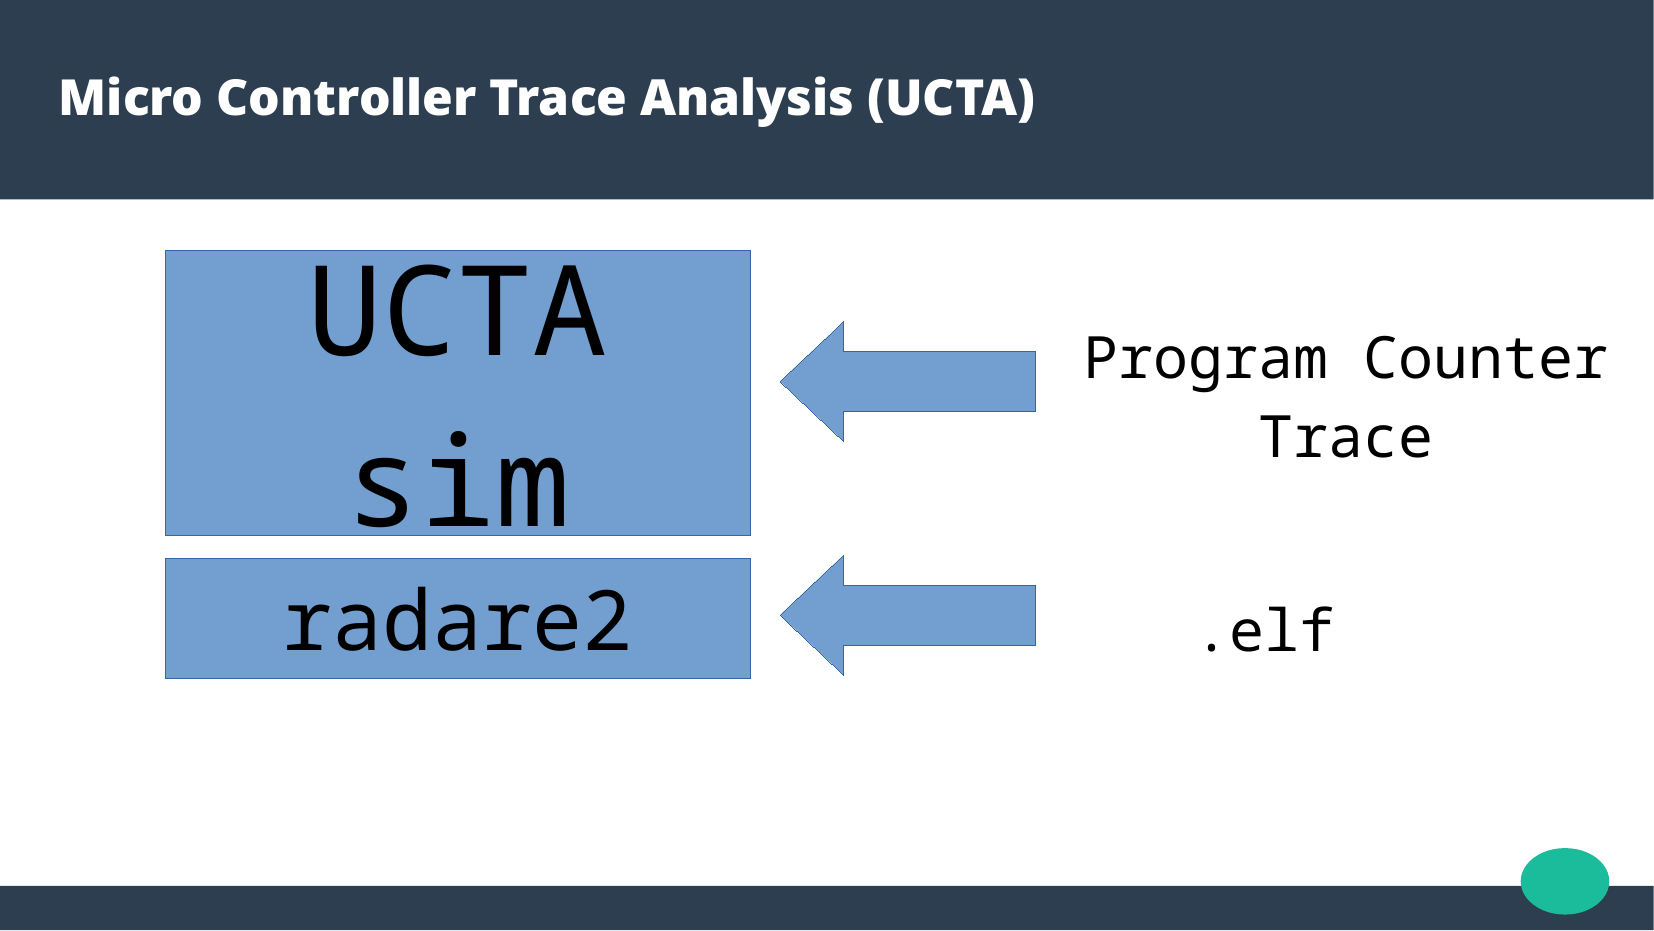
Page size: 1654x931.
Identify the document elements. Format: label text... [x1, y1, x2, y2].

text_box [780, 321, 1036, 442]
text_box Program Counter Trace [1069, 308, 1624, 471]
title Micro Controller Trace Analysis (UCTA) [59, 37, 1595, 155]
text_box radare2 [165, 558, 751, 679]
text_box [780, 555, 1036, 676]
text_box .elf [1179, 581, 1350, 670]
text_box UCTA sim [165, 250, 751, 536]
